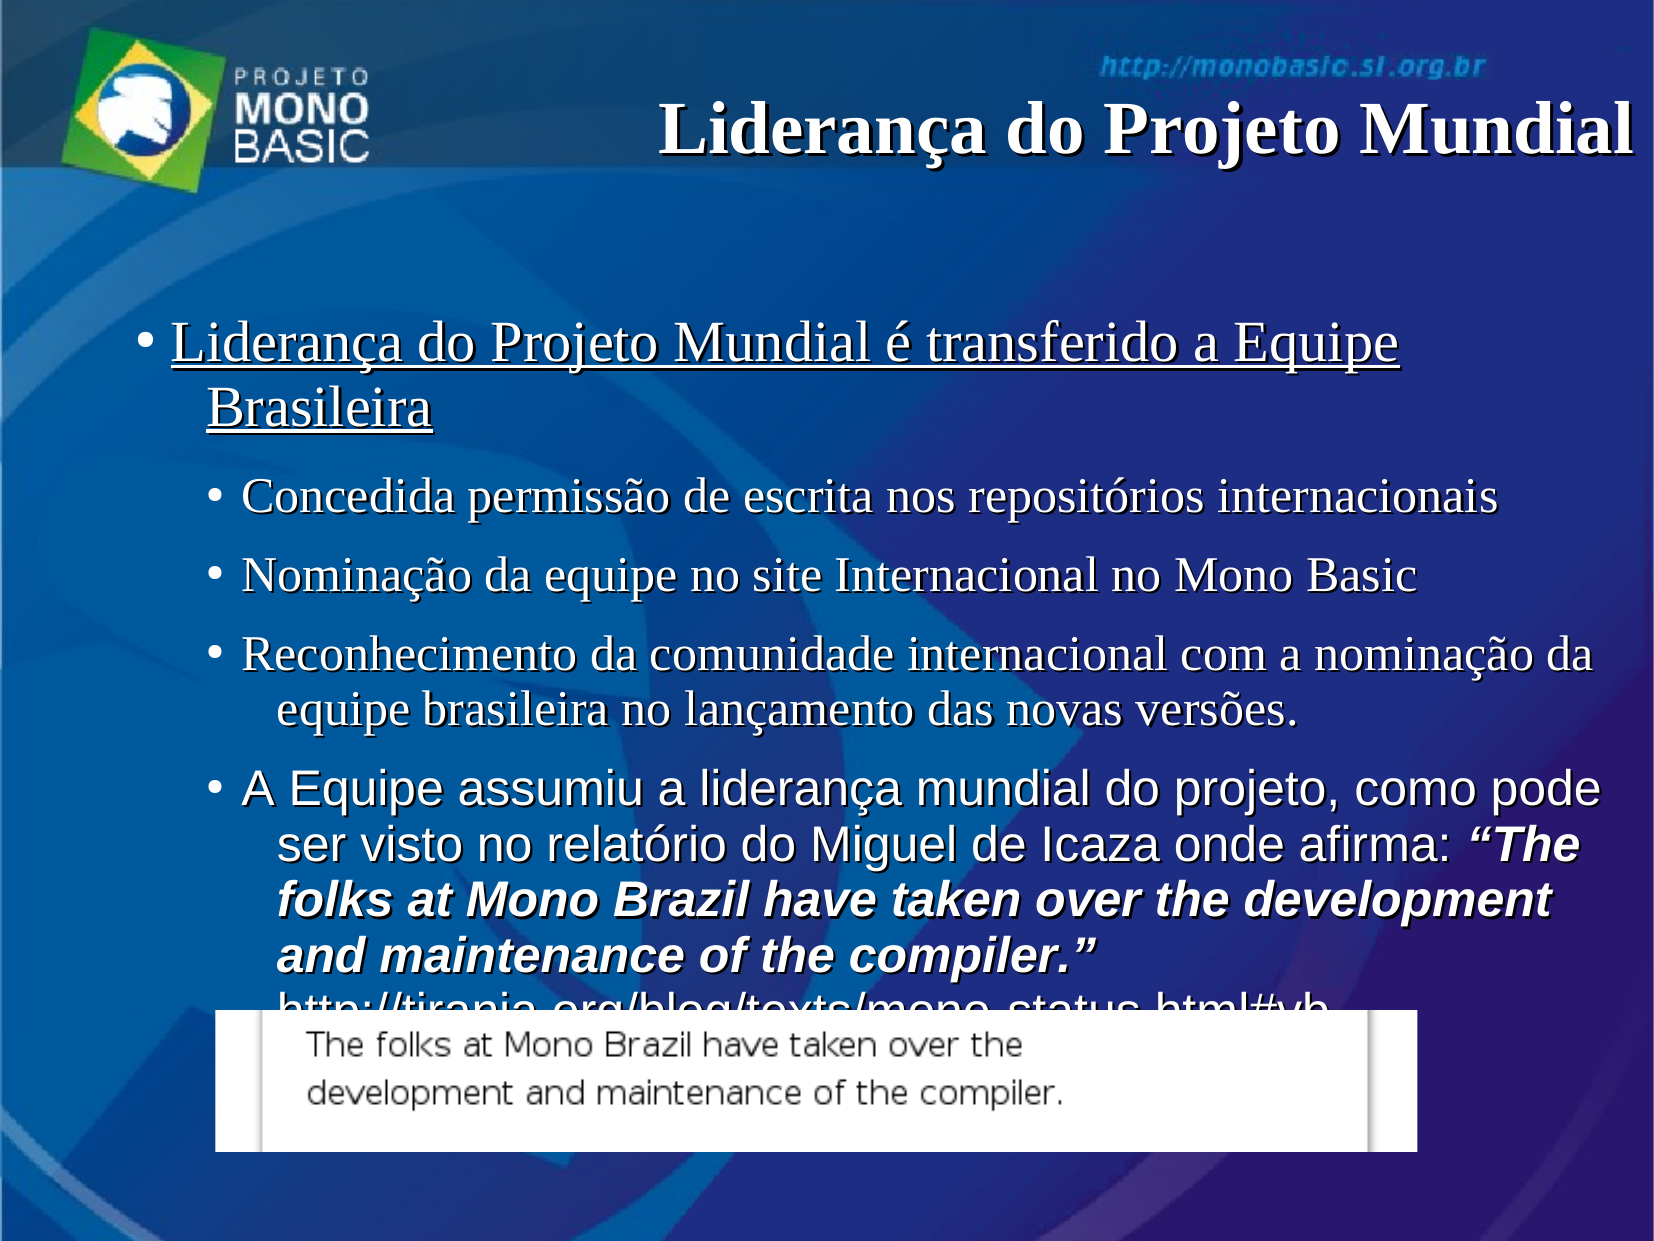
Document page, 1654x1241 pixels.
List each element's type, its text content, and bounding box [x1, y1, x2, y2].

list Liderança do Projeto Mundial é transferido a Equipe Brasileira Concedida permissão de escrita nos repositórios internacionais Nominação da equipe no site Internacional no Mono Basic Reconhecimento da comunidade internacional com a nominação da equipe brasileira no lançamento das novas versões. A Equipe assumiu a liderança mundial do projeto, como pode ser visto no relatório do Miguel de Icaza onde afirma: “The folks at Mono Brazil have taken over the development and maintenance of the compiler.” http://tirania.org/blog/texts/mono-status.html#vb [64, 309, 1627, 1091]
title Liderança do Projeto Mundial [252, 72, 1635, 268]
picture [0, 0, 1654, 1241]
